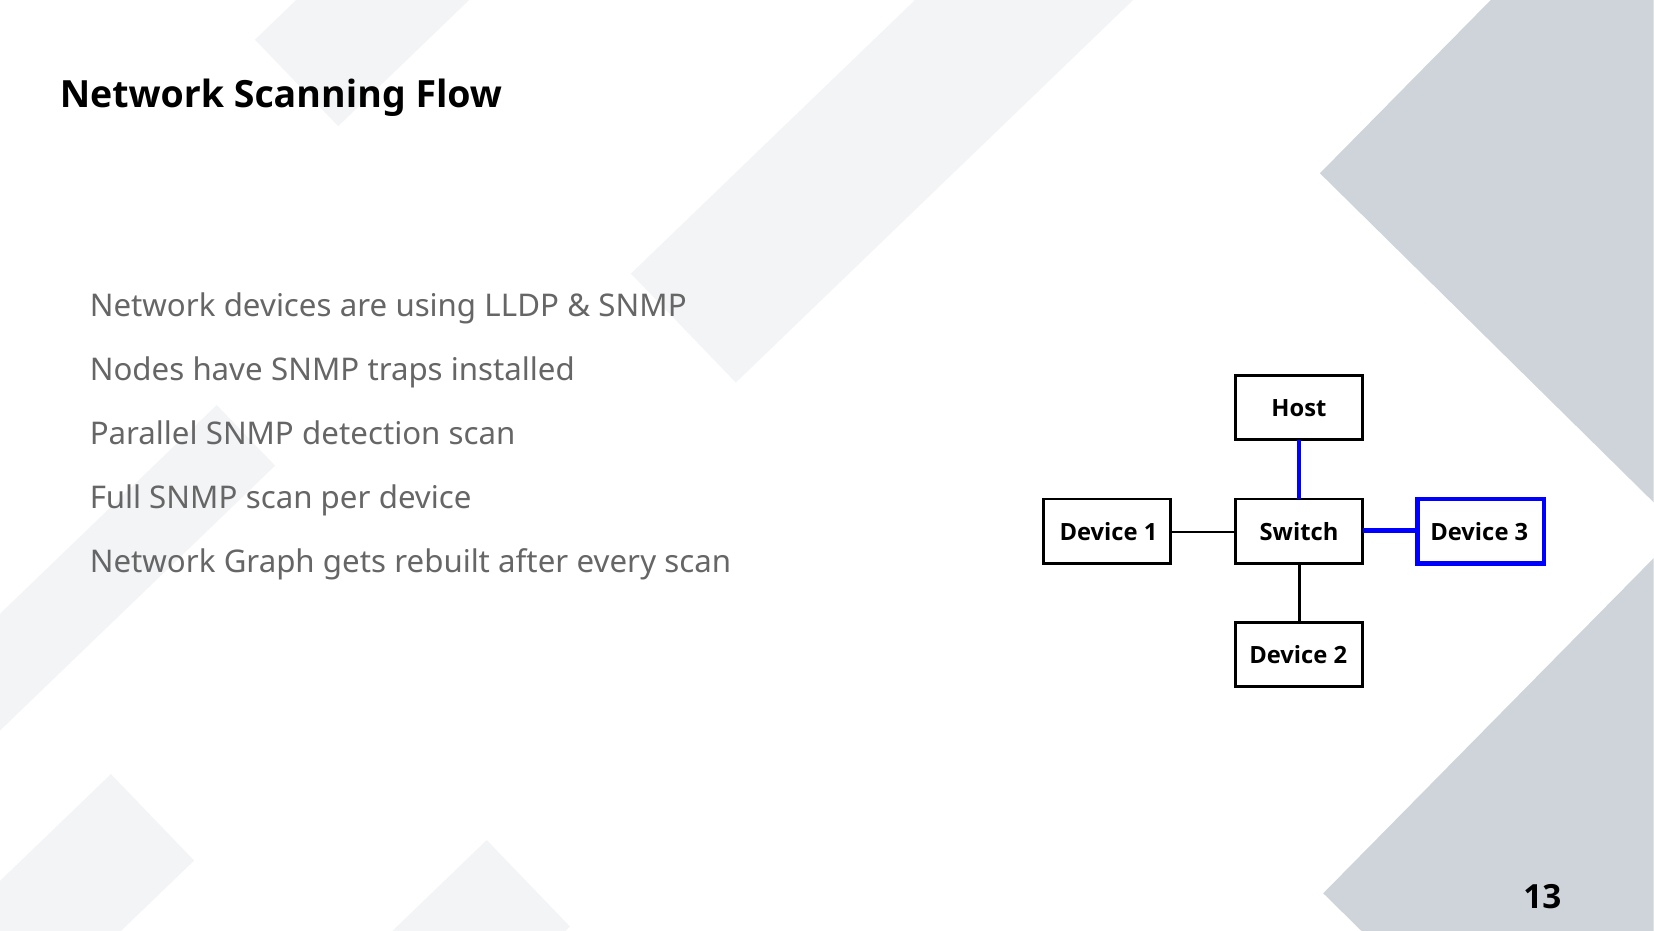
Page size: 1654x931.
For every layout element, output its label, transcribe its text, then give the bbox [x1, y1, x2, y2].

text_box Network Scanning Flow [45, 60, 788, 121]
text_box <number> [1508, 866, 1654, 922]
text_box Network devices are using LLDP & SNMP Nodes have SNMP traps installed Parallel SNMP detection scan Full SNMP scan per device Network Graph gets rebuilt after every scan [75, 253, 916, 552]
text_box [963, 195, 1636, 867]
